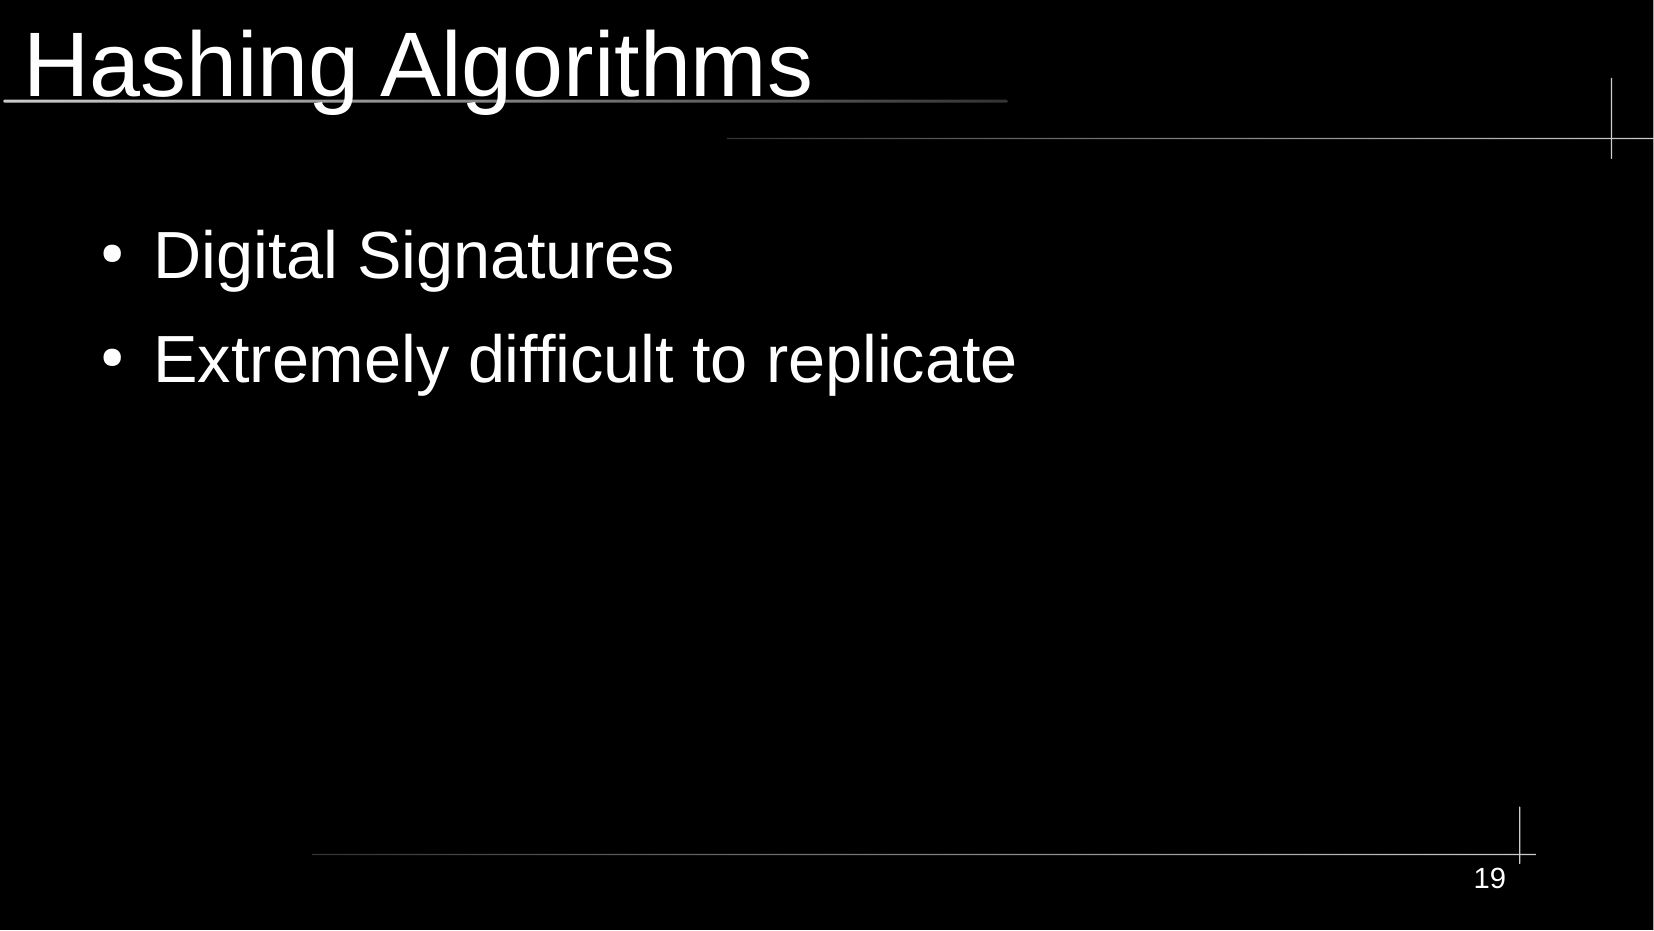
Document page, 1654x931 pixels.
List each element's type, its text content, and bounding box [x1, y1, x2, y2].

title Hashing Algorithms [23, 11, 1589, 119]
list Digital Signatures Extremely difficult to replicate [82, 217, 1571, 851]
